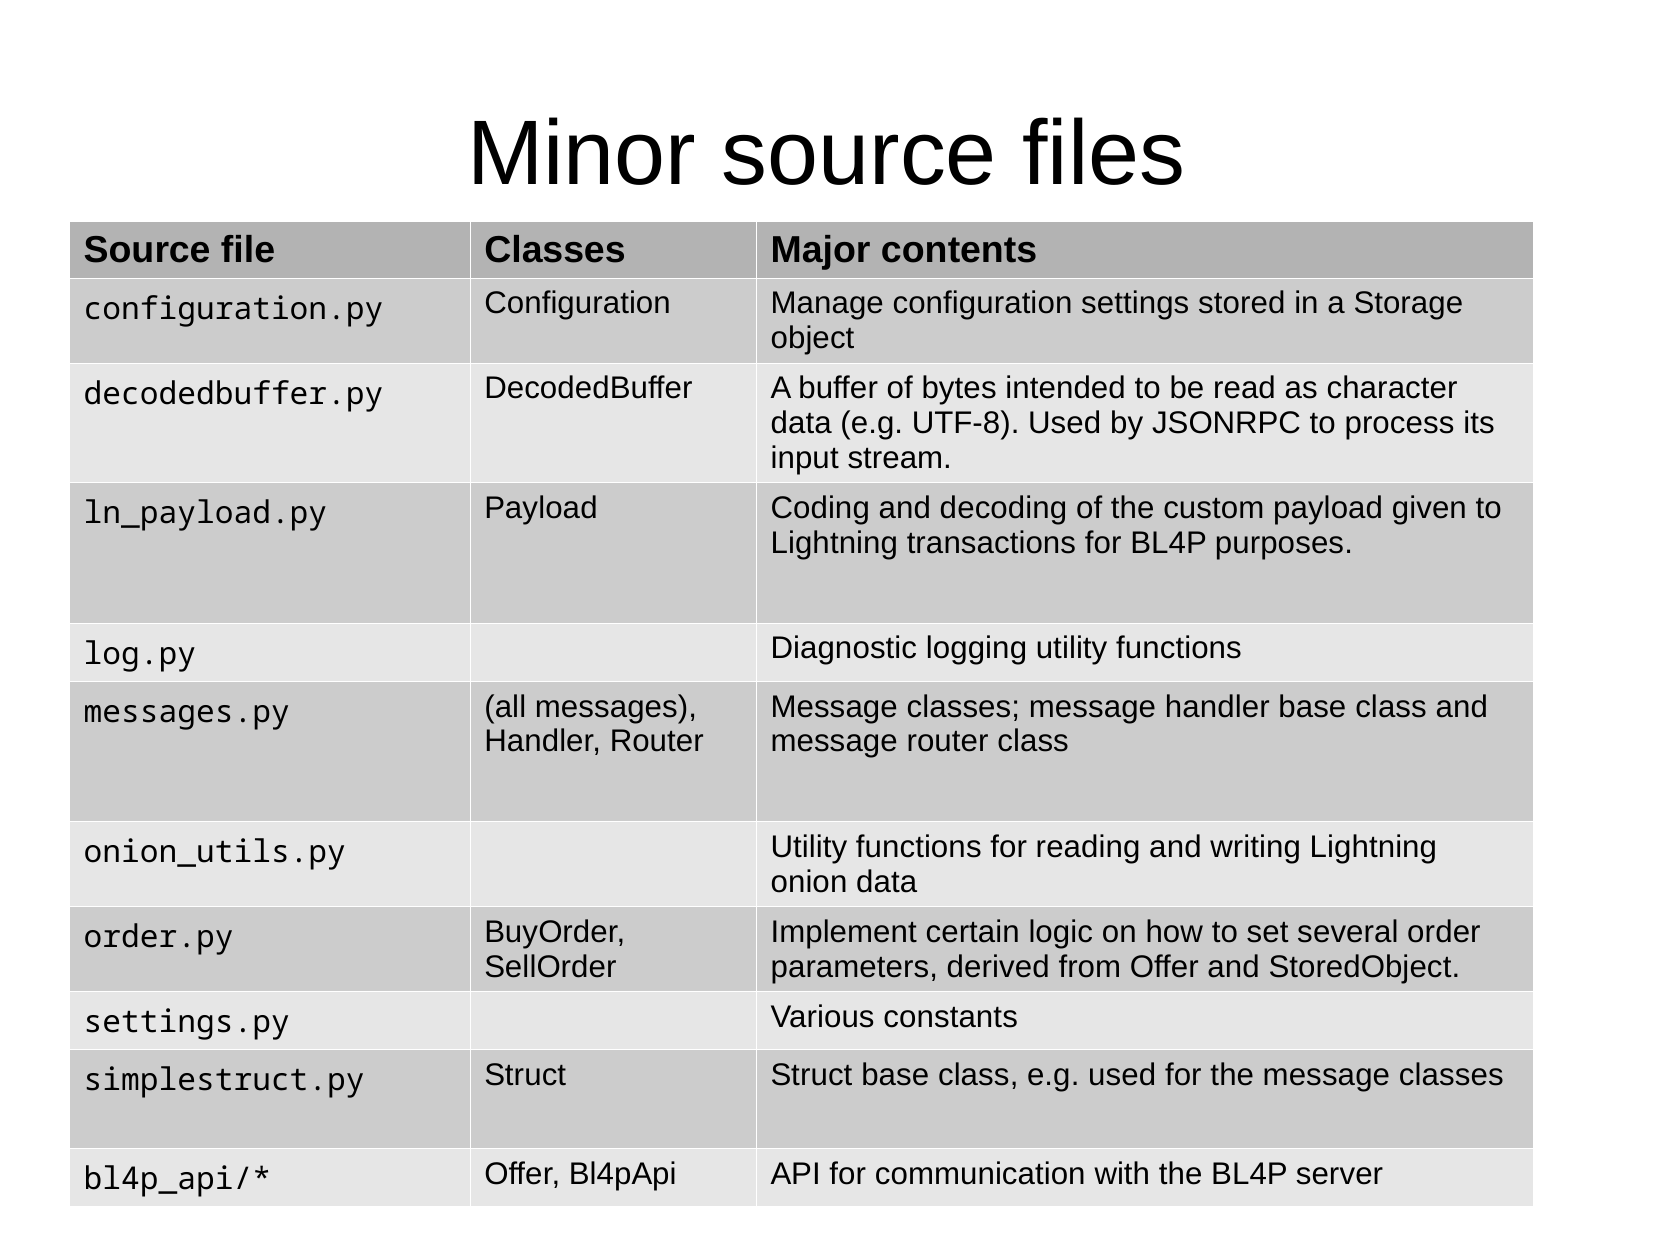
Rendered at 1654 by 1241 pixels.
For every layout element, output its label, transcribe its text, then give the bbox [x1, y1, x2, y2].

table_cell Utility functions for reading and writing Lightning onion data [757, 822, 1533, 906]
table_cell simplestruct.py [70, 1050, 470, 1148]
table_cell log.py [70, 624, 470, 681]
table_cell [471, 992, 756, 1049]
table_cell Configuration [471, 279, 756, 363]
table_cell messages.py [70, 682, 470, 821]
table_cell onion_utils.py [70, 822, 470, 906]
table_cell bl4p_api/* [70, 1149, 470, 1206]
table_cell Coding and decoding of the custom payload given to Lightning transactions for BL4P purposes. [757, 483, 1533, 623]
table_cell Various constants [757, 992, 1533, 1049]
table_cell [471, 624, 756, 681]
title Minor source files [82, 49, 1571, 257]
table_cell API for communication with the BL4P server [757, 1149, 1533, 1206]
table_cell Struct base class, e.g. used for the message classes [757, 1050, 1533, 1148]
table_cell configuration.py [70, 279, 470, 363]
table_cell BuyOrder, SellOrder [471, 907, 756, 991]
table_cell Offer, Bl4pApi [471, 1149, 756, 1206]
table_cell Message classes; message handler base class and message router class [757, 682, 1533, 821]
table_cell Struct [471, 1050, 756, 1148]
table_header Classes [471, 222, 756, 278]
table_cell Implement certain logic on how to set several order parameters, derived from Offer and StoredObject. [757, 907, 1533, 991]
table_cell Manage configuration settings stored in a Storage object [757, 279, 1533, 363]
table_cell Payload [471, 483, 756, 623]
table_cell A buffer of bytes intended to be read as character data (e.g. UTF-8). Used by JSONRPC to process its input stream. [757, 364, 1533, 482]
table_header Source file [70, 222, 470, 278]
table_cell order.py [70, 907, 470, 991]
table_cell settings.py [70, 992, 470, 1049]
table_cell DecodedBuffer [471, 364, 756, 482]
table_cell Diagnostic logging utility functions [757, 624, 1533, 681]
table_header Major contents [757, 222, 1533, 278]
table_cell ln_payload.py [70, 483, 470, 623]
table_cell [471, 822, 756, 906]
table_cell decodedbuffer.py [70, 364, 470, 482]
table_cell (all messages), Handler, Router [471, 682, 756, 821]
